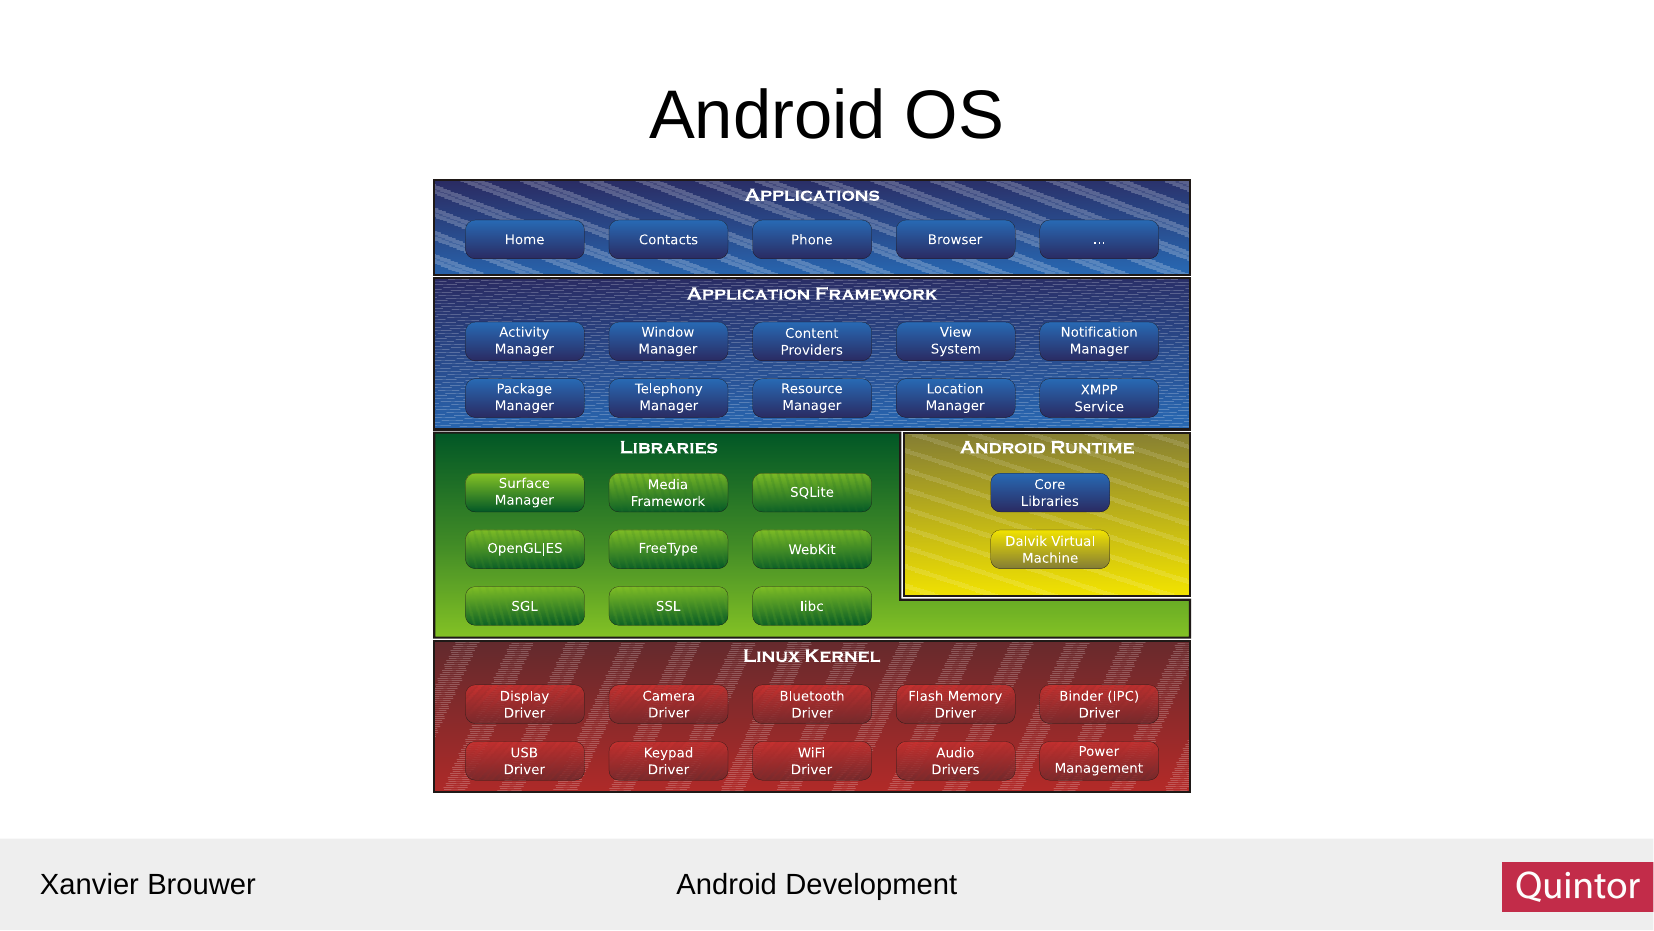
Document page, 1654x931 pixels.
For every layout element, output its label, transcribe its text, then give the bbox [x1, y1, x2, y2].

picture [1502, 862, 1654, 912]
picture [431, 177, 1193, 796]
title Android OS [82, 37, 1571, 193]
